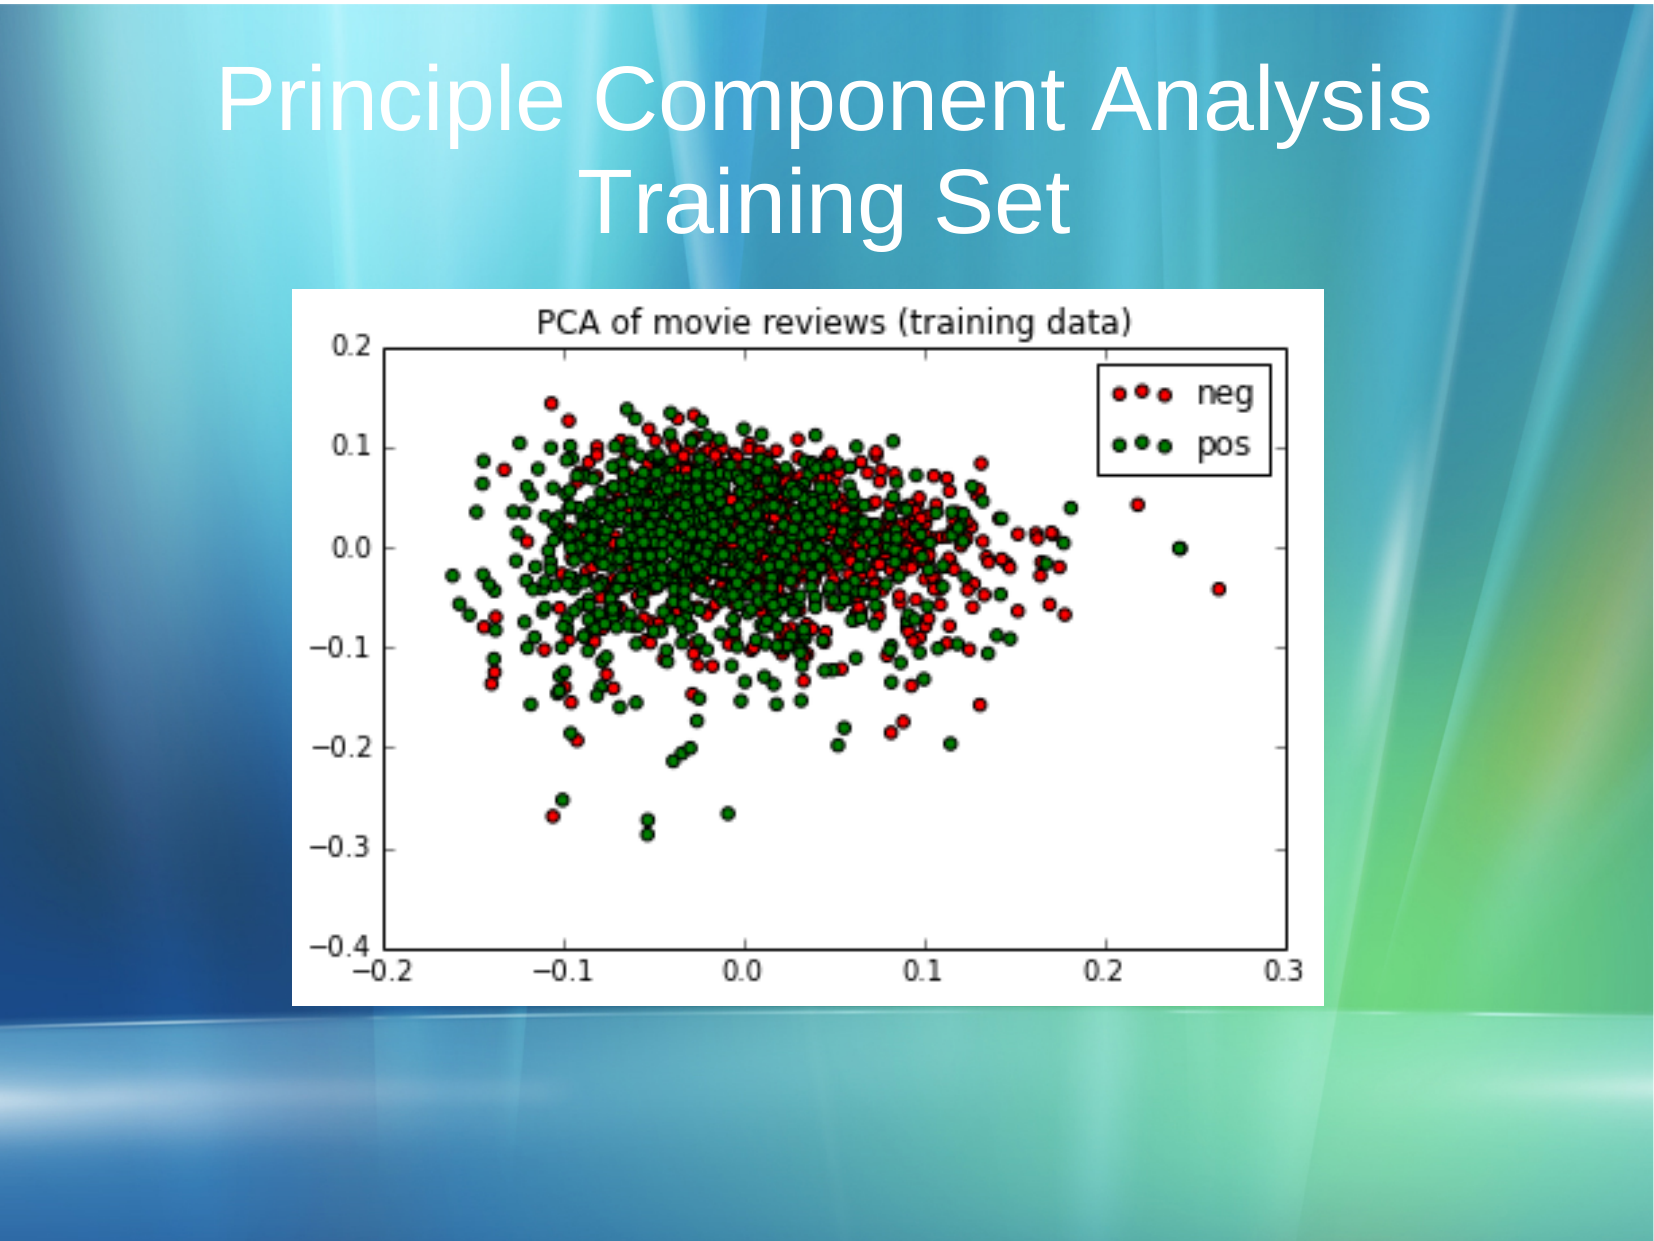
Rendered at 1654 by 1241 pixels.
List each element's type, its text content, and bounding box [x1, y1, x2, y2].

title Principle Component Analysis Training Set [82, 45, 1568, 258]
picture [0, 4, 1654, 1241]
